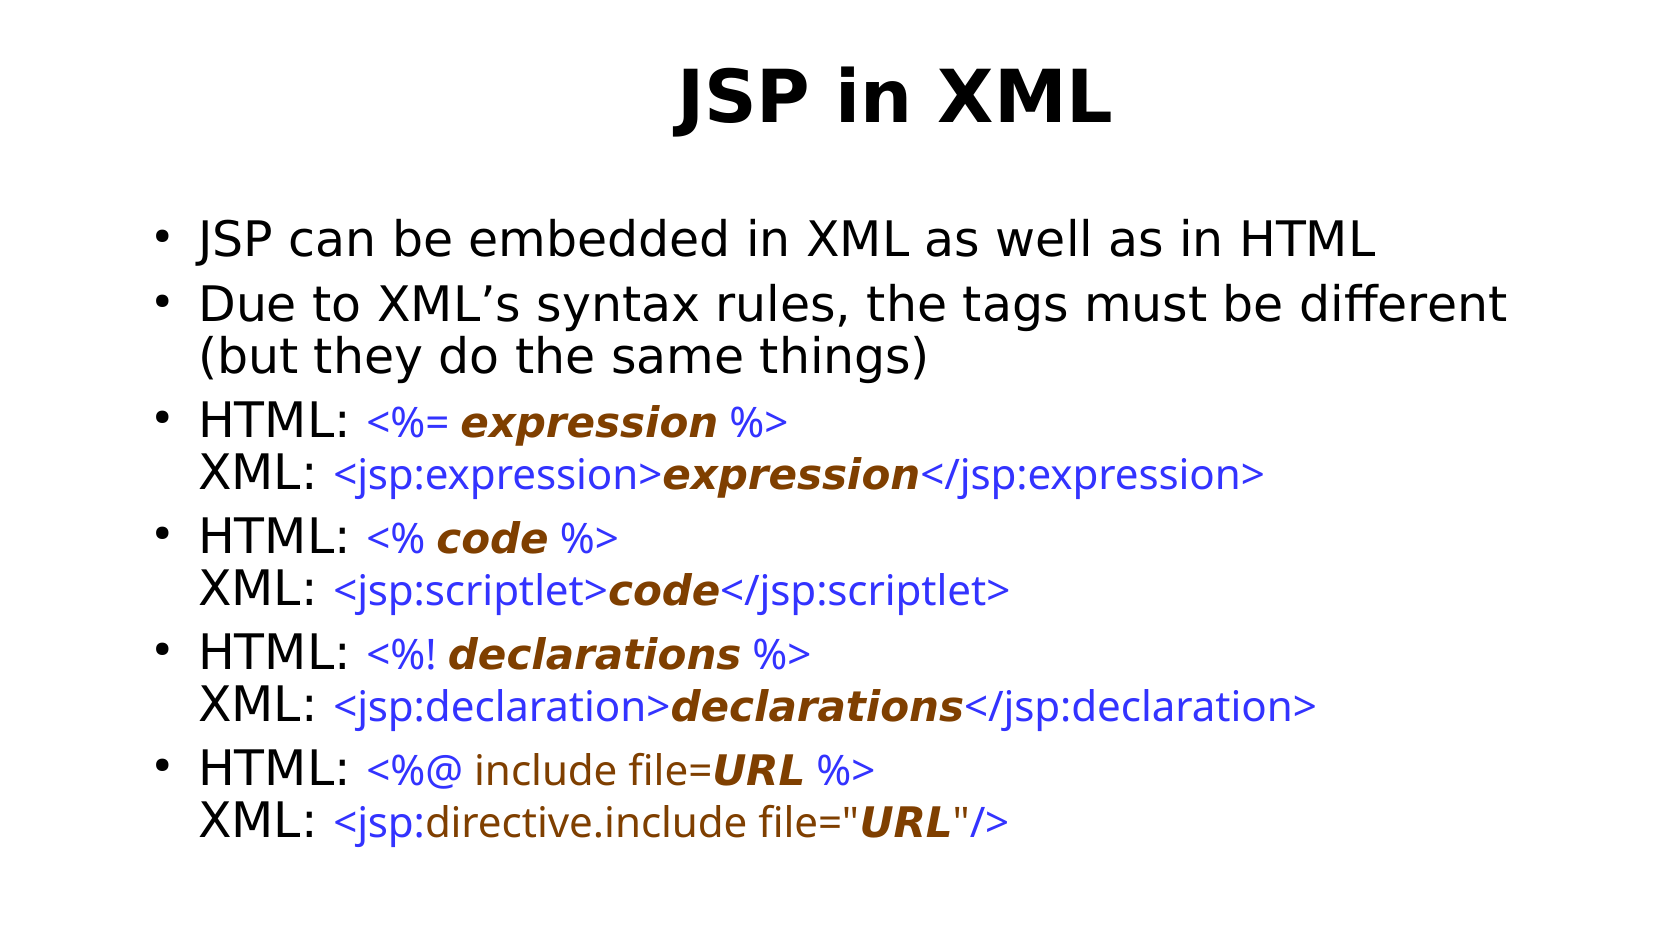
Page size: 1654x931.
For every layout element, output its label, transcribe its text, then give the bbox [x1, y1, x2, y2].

title JSP in XML [220, 31, 1571, 145]
list JSP can be embedded in XML as well as in HTML Due to XML’s syntax rules, the tags must be different (but they do the same things) HTML: <%= expression %> XML: <jsp:expression>expression</jsp:expression> HTML: <% code %> XML: <jsp:scriptlet>code</jsp:scriptlet> HTML: <%! declarations %> XML: <jsp:declaration>declarations</jsp:declaration> HTML: <%@ include file=URL %> XML: <jsp:directive.include file="URL"/> [124, 206, 1599, 858]
